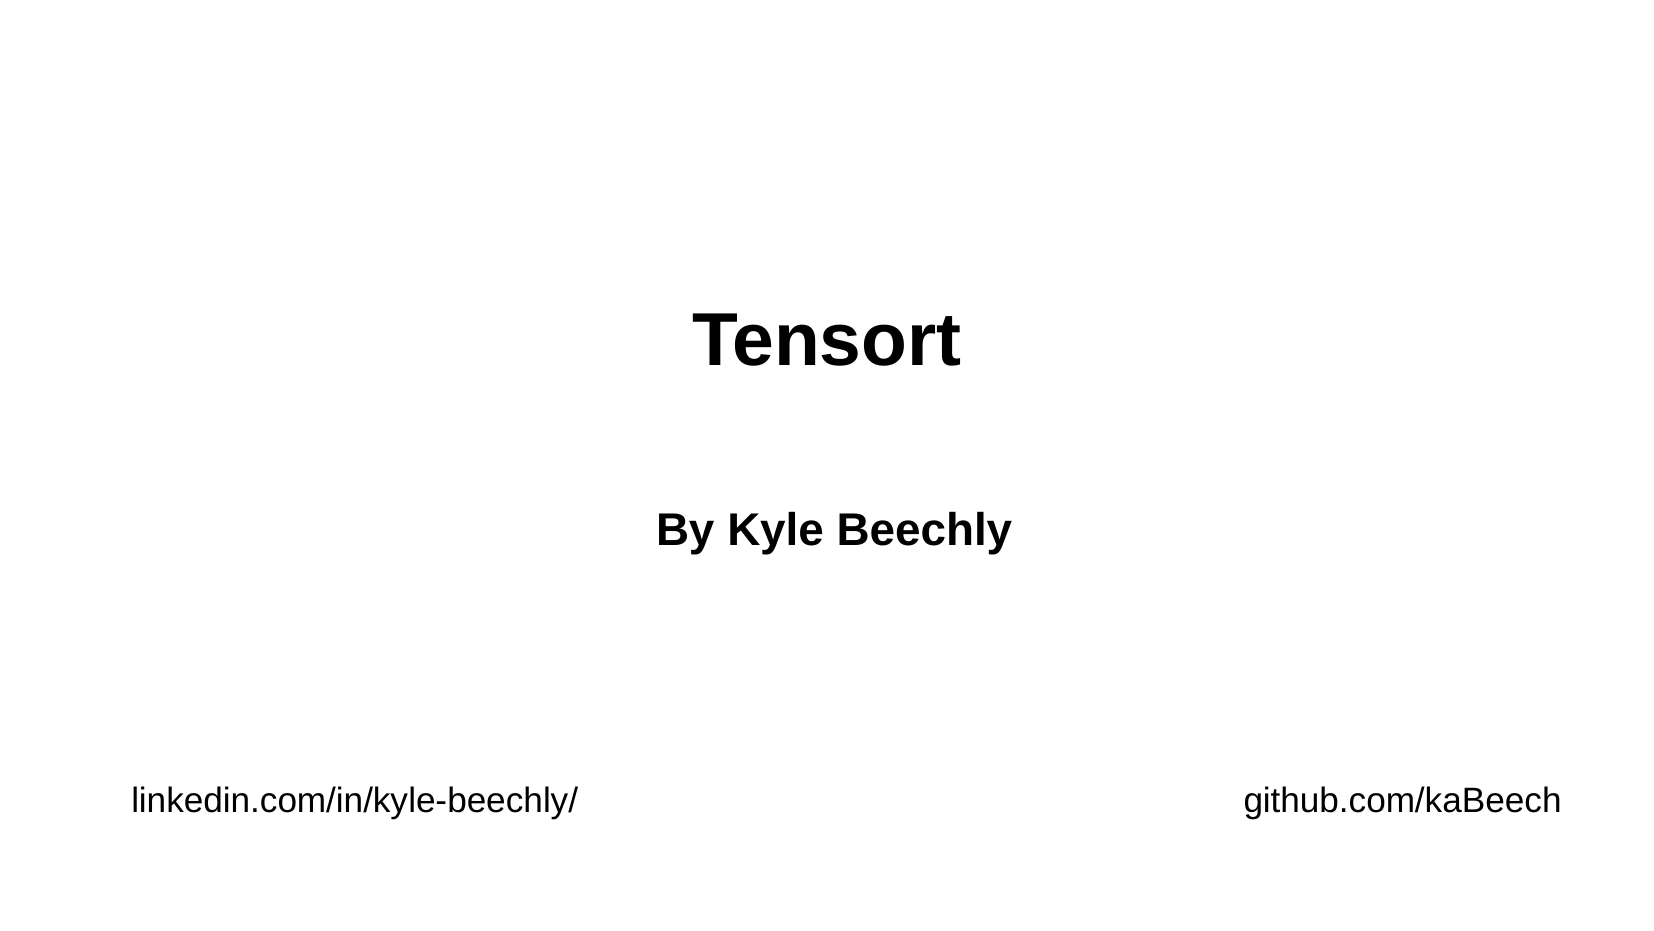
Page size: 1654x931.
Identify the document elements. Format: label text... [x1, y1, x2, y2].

title Tensort [82, 261, 1571, 417]
list linkedin.com/in/kyle-beechly/ github.com/kaBeech [76, 662, 1577, 833]
text_box By Kyle Beechly [253, 496, 1416, 614]
